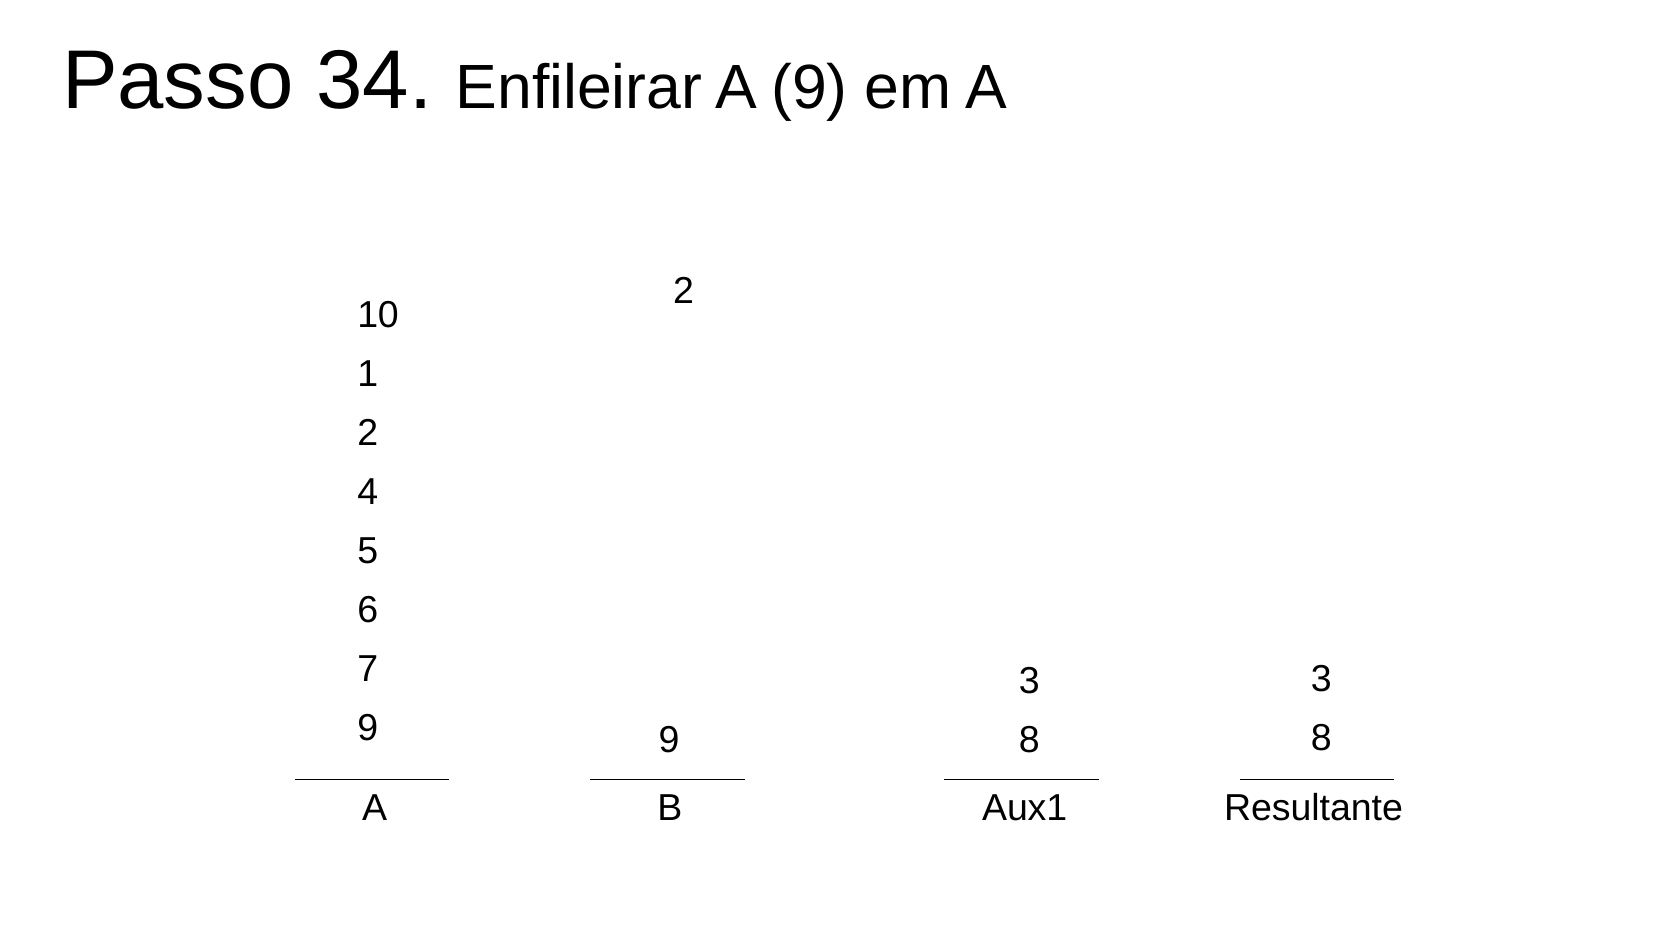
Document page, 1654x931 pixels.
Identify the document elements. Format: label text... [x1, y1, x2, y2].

text_box 6 [342, 580, 426, 638]
text_box 8 [1003, 710, 1055, 768]
text_box 10 [342, 285, 426, 343]
text_box A [347, 779, 508, 837]
text_box Passo 34. Enfileirar A (9) em A [47, 25, 1607, 274]
text_box 9 [643, 710, 695, 768]
text_box 2 [658, 262, 709, 319]
text_box 3 [1003, 651, 1055, 709]
text_box 9 [342, 699, 426, 756]
text_box 3 [1296, 649, 1347, 707]
text_box 4 [342, 462, 426, 520]
text_box 8 [1296, 708, 1347, 766]
text_box 1 [342, 344, 426, 402]
text_box 5 [342, 521, 426, 579]
text_box Resultante [1209, 779, 1418, 837]
text_box 7 [342, 640, 426, 697]
text_box 2 [342, 403, 426, 461]
text_box Aux1 [967, 780, 1083, 837]
text_box B [642, 780, 698, 837]
